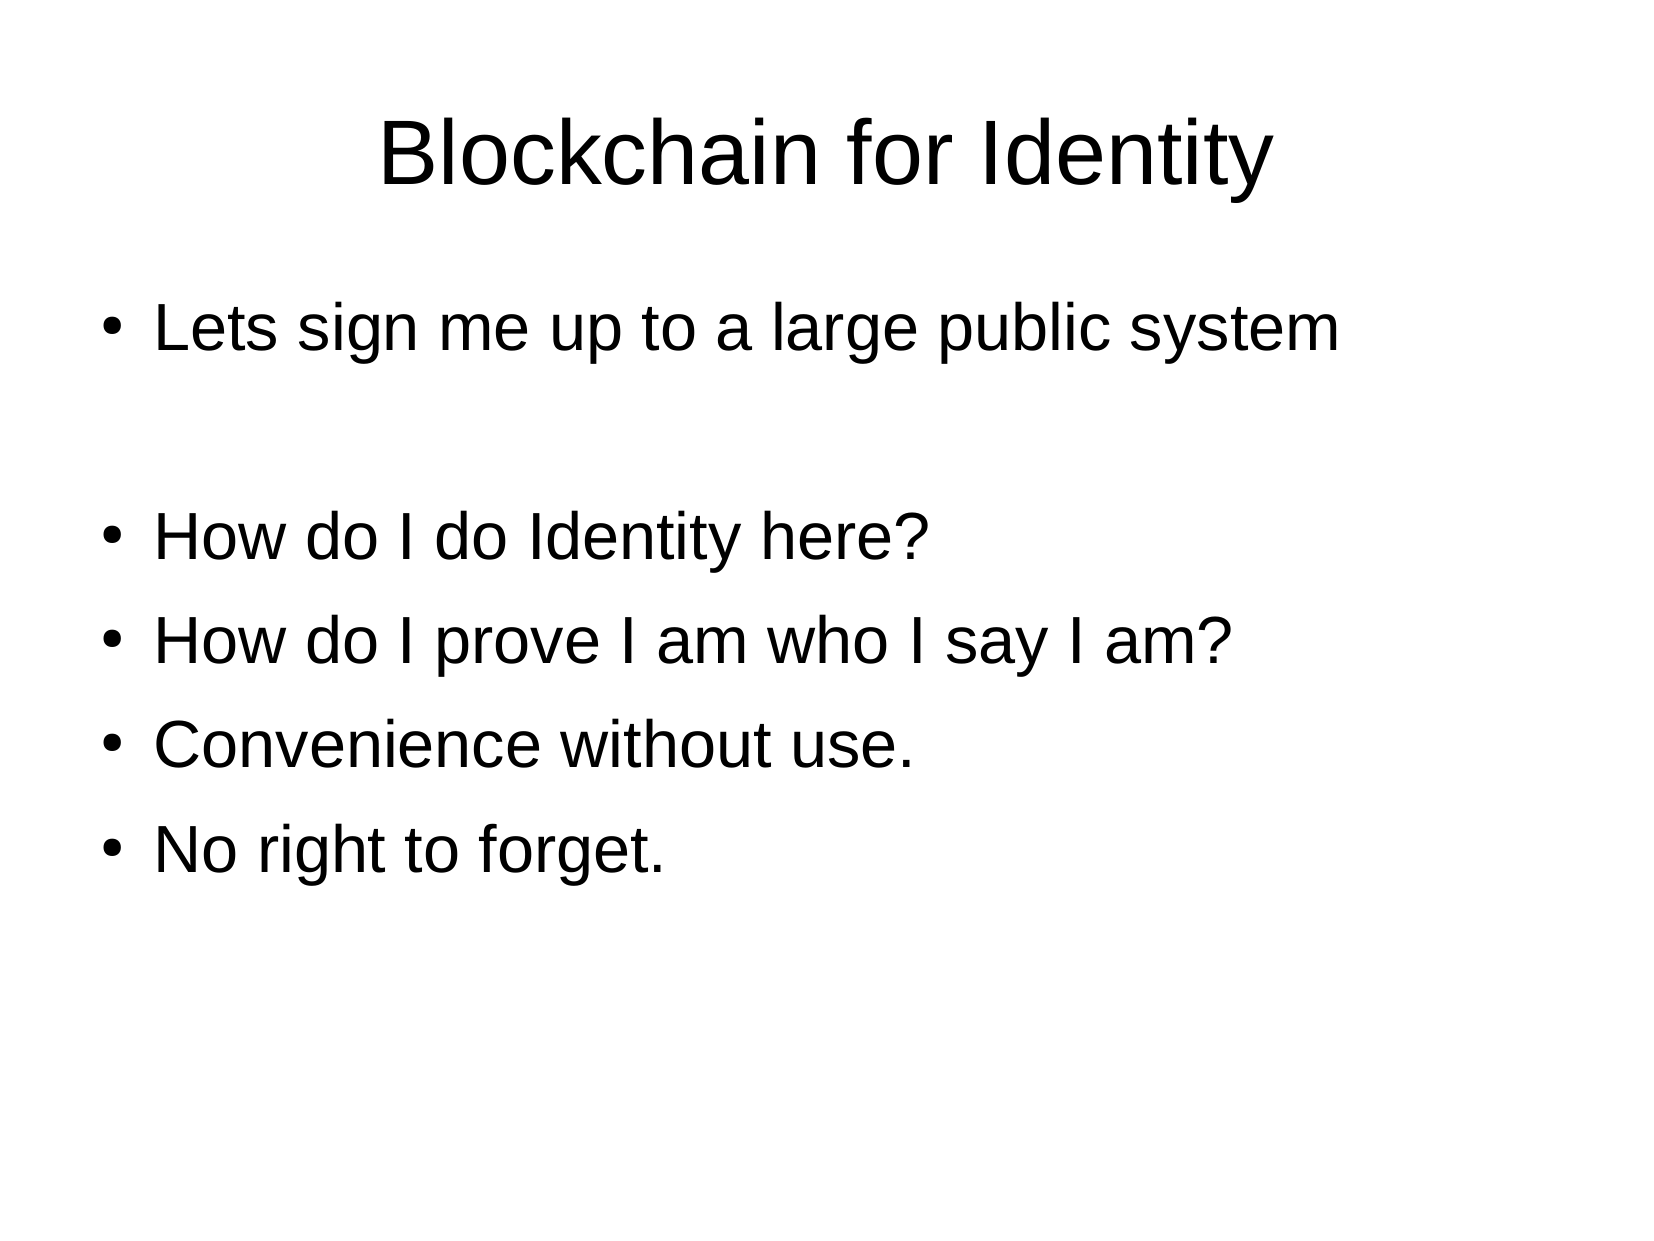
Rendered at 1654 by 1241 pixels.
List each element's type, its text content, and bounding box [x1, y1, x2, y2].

title Blockchain for Identity [82, 49, 1571, 257]
list Lets sign me up to a large public system How do I do Identity here? How do I prove I am who I say I am? Convenience without use. No right to forget. [82, 290, 1571, 1010]
